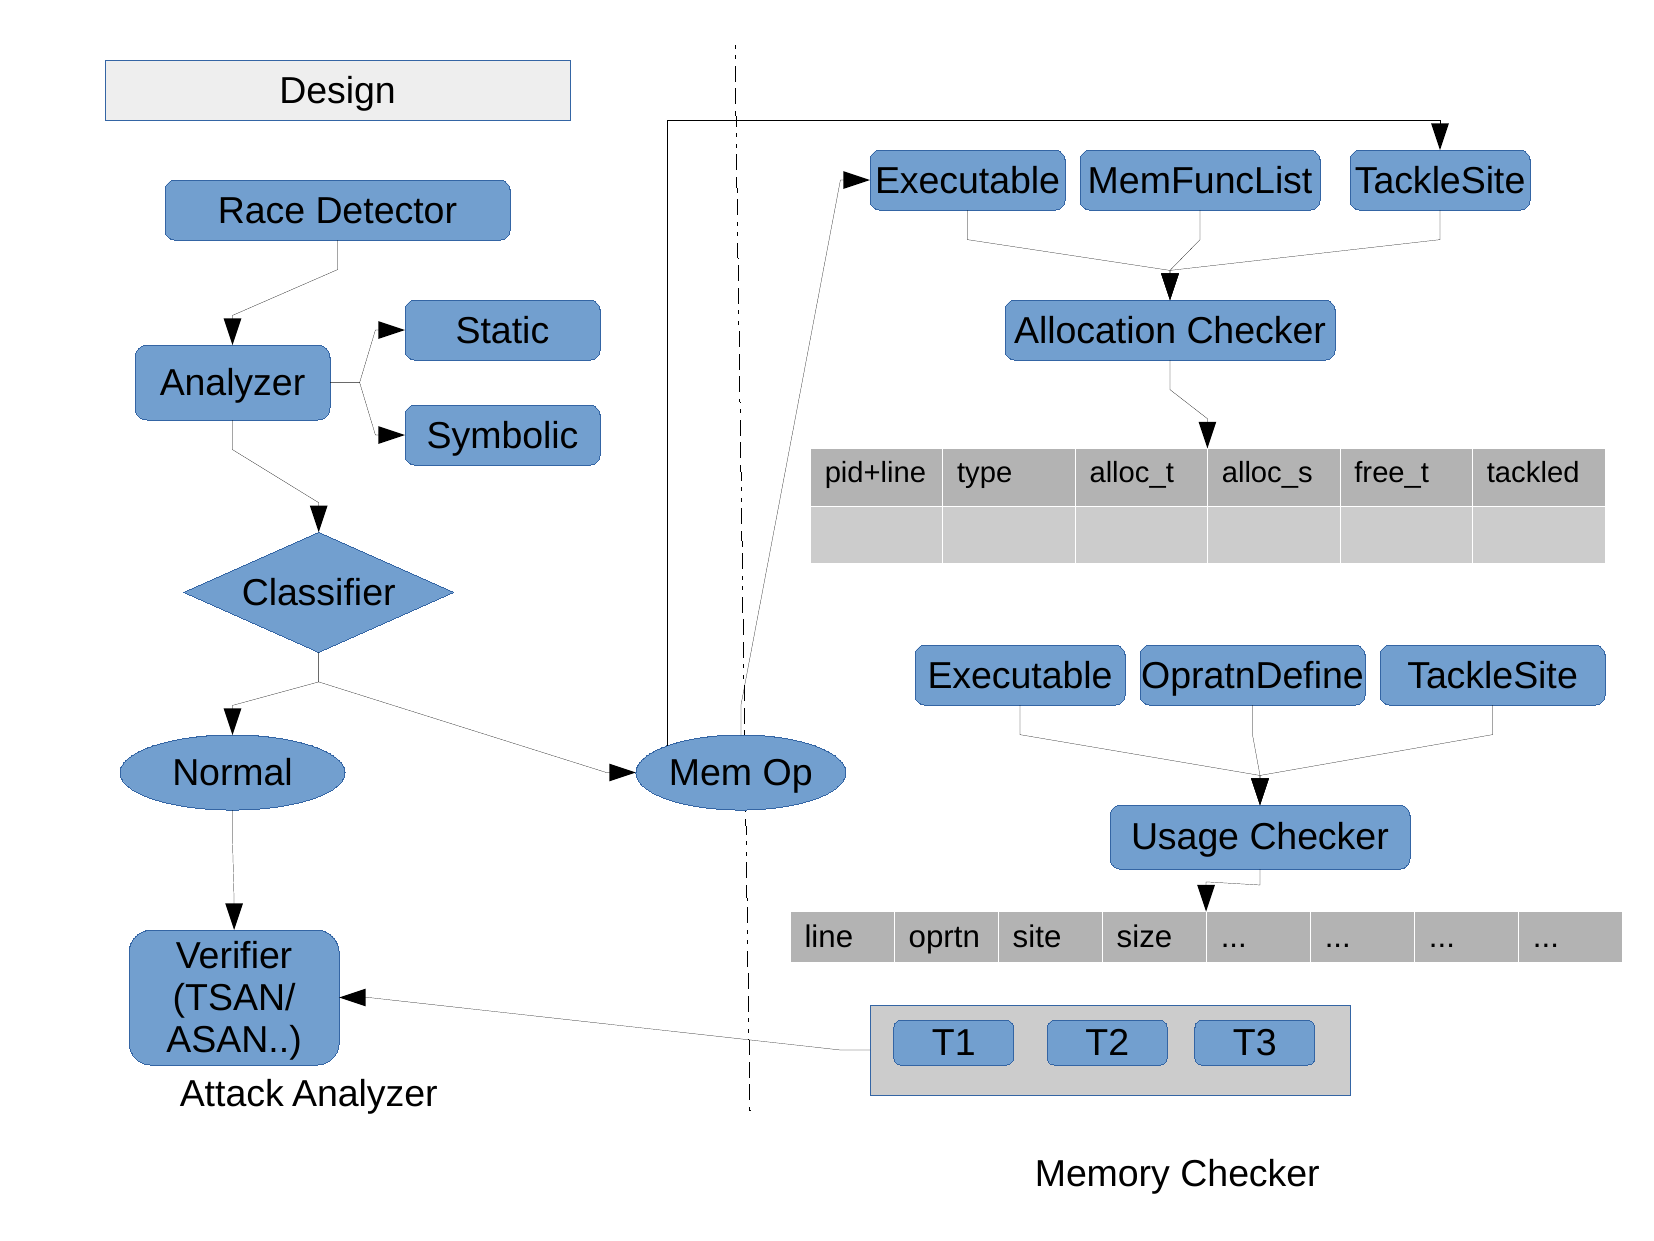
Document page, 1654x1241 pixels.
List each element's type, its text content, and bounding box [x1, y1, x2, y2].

text_box Normal [120, 735, 346, 811]
table_header oprtn [895, 912, 998, 962]
text_box TackleSite [1350, 150, 1531, 211]
table_header type [943, 449, 1075, 506]
table_header free_t [1341, 449, 1472, 506]
text_box Usage Checker [1110, 805, 1411, 870]
text_box T3 [1194, 1020, 1315, 1066]
text_box Executable [915, 645, 1126, 706]
table_cell [1076, 507, 1207, 563]
text_box Analyzer [135, 345, 331, 421]
text_box MemFuncList [1080, 150, 1321, 211]
text_box Static [405, 300, 601, 361]
text_box Mem Op [635, 735, 846, 811]
table_cell [811, 507, 942, 563]
table_cell [1341, 507, 1472, 563]
table_header tackled [1473, 449, 1605, 506]
text_box Symbolic [405, 405, 601, 466]
text_box [870, 1005, 1351, 1096]
text_box Executable [870, 150, 1066, 211]
table_header alloc_s [1208, 449, 1340, 506]
table_cell [1208, 507, 1340, 563]
table_header site [999, 912, 1102, 962]
table_cell [1473, 507, 1605, 563]
text_box Design [105, 60, 571, 121]
table_header alloc_t [1076, 449, 1207, 506]
text_box Memory Checker [1020, 1144, 1335, 1202]
table_header ... [1415, 912, 1518, 962]
text_box Allocation Checker [1005, 300, 1336, 361]
text_box Race Detector [165, 180, 511, 241]
text_box Verifier (TSAN/ ASAN..) [129, 930, 340, 1066]
table_header ... [1519, 912, 1622, 962]
text_box Classifier [183, 532, 454, 653]
text_box TackleSite [1380, 645, 1606, 706]
text_box T2 [1047, 1020, 1168, 1066]
text_box OpratnDefine [1140, 645, 1366, 706]
table_header ... [1207, 912, 1310, 962]
table_header line [791, 912, 894, 962]
text_box T1 [893, 1020, 1014, 1066]
table_header ... [1311, 912, 1414, 962]
table_header pid+line [811, 449, 942, 506]
table_header size [1103, 912, 1206, 962]
table_cell [943, 507, 1075, 563]
text_box Attack Analyzer [165, 1065, 453, 1122]
